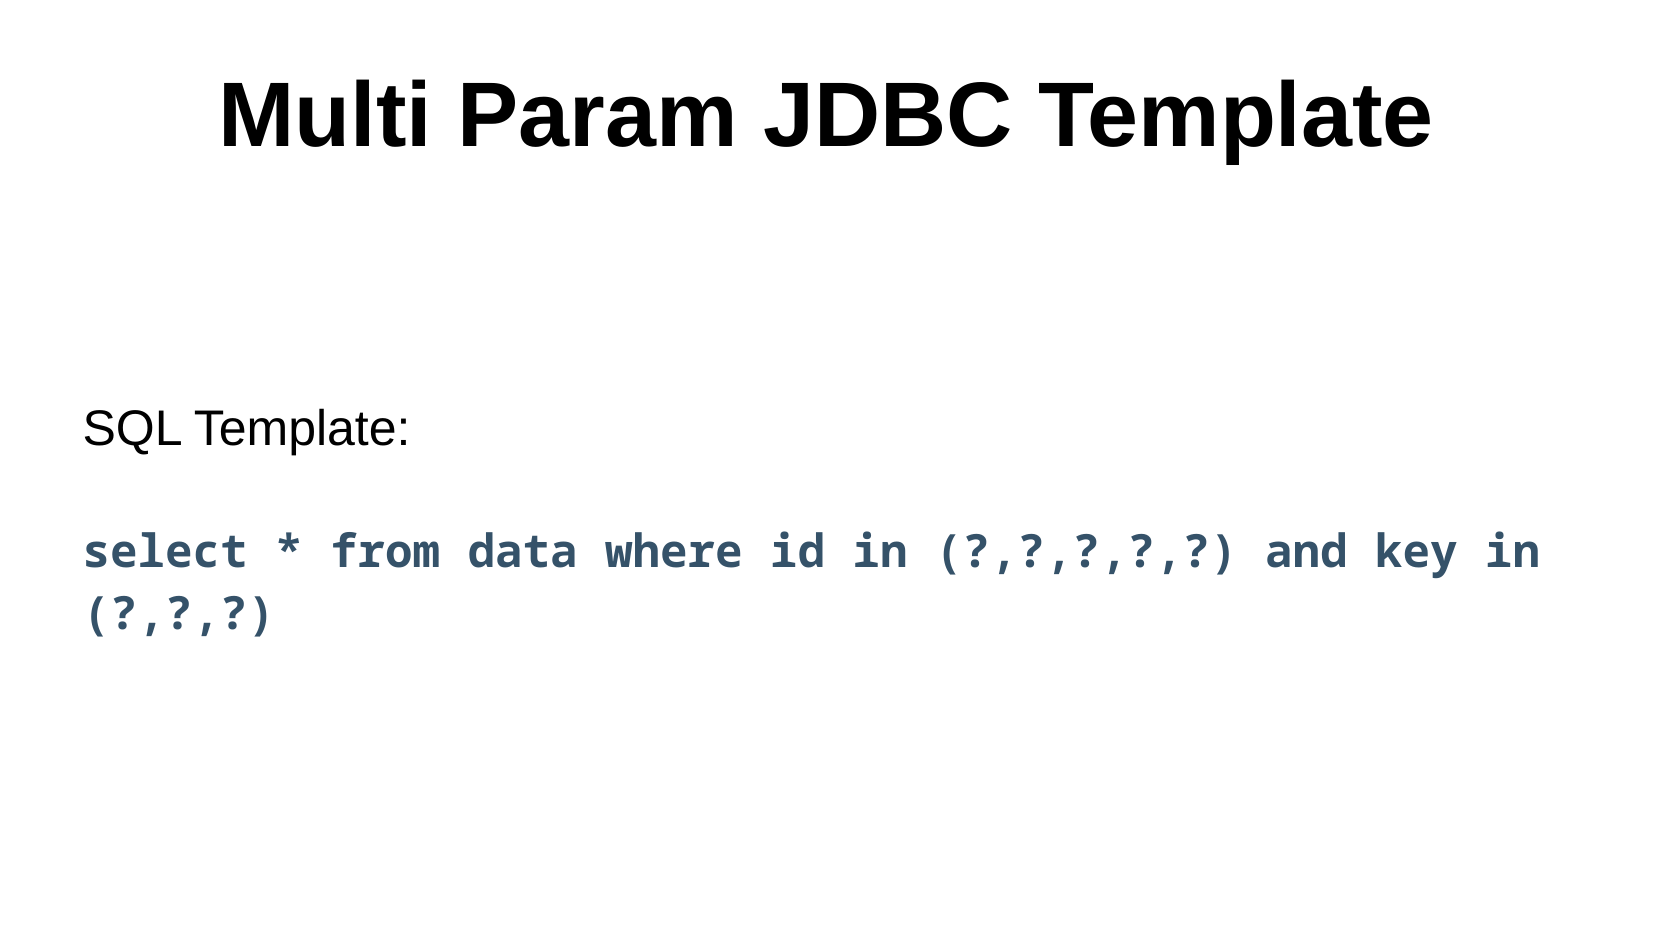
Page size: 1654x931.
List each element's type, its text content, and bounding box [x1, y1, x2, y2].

subtitle SQL Template: select * from data where id in (?,?,?,?,?) and key in (?,?,?) [82, 330, 1571, 788]
title Multi Param JDBC Template [82, 37, 1571, 193]
